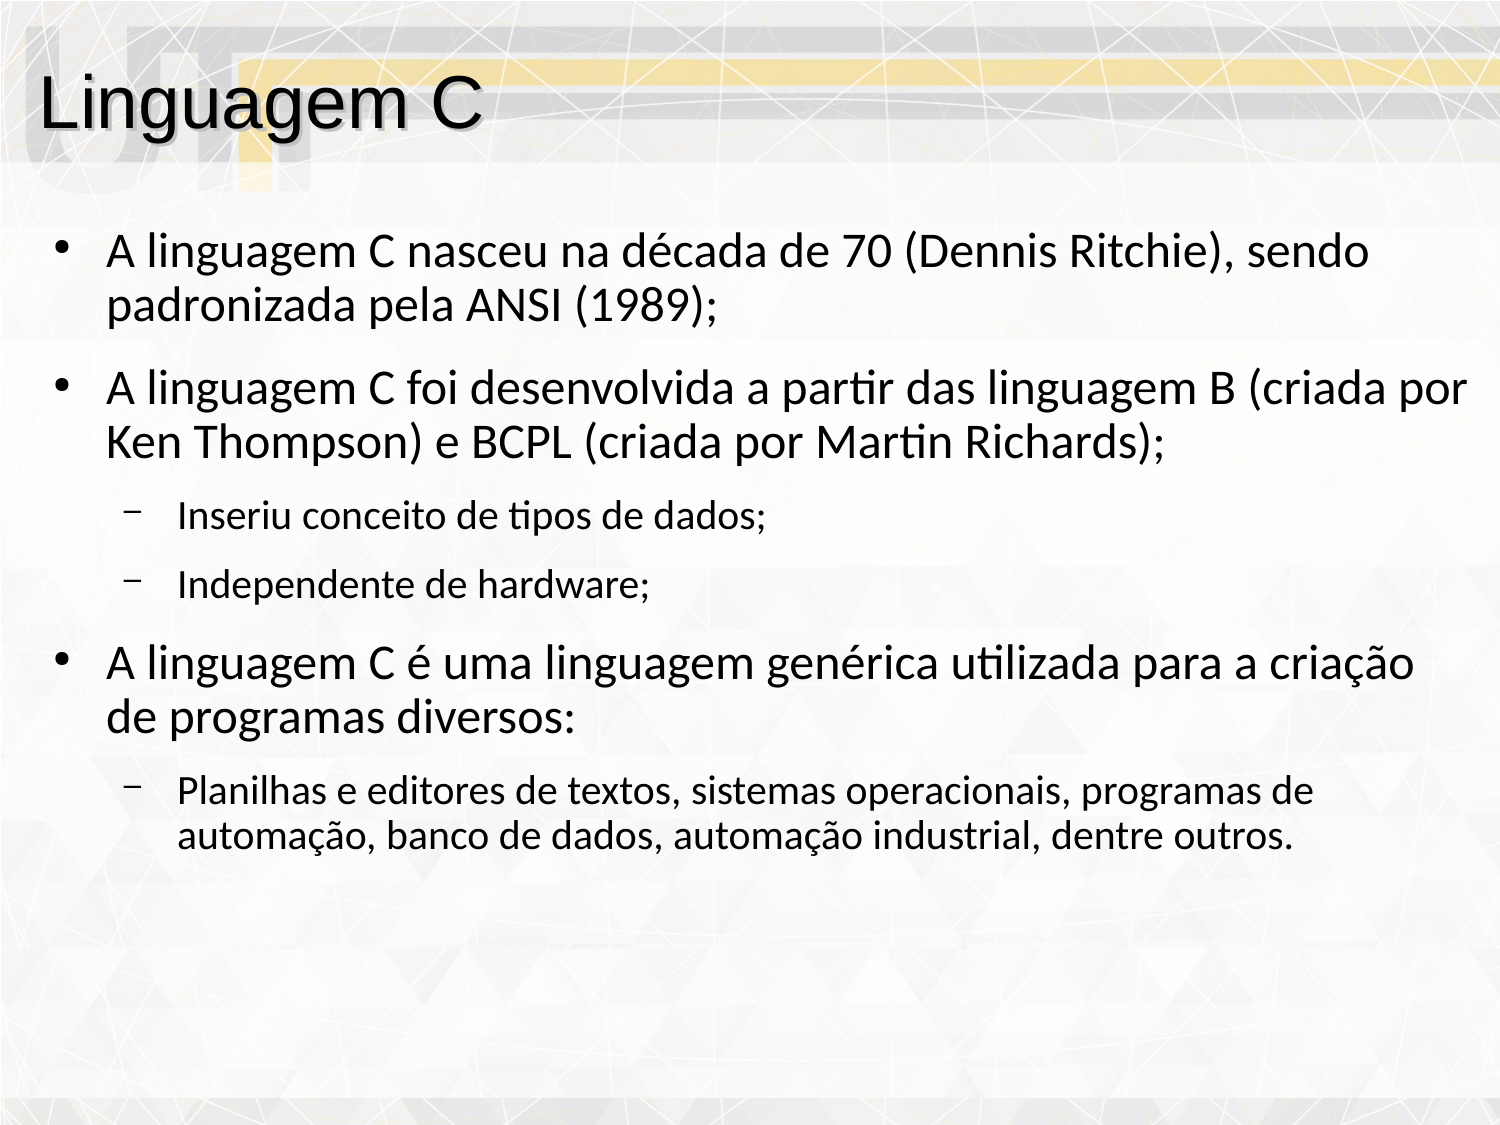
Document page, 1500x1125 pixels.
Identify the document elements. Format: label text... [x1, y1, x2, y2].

title Linguagem C [23, 18, 1489, 178]
list A linguagem C nasceu na década de 70 (Dennis Ritchie), sendo padronizada pela ANSI (1989); A linguagem C foi desenvolvida a partir das linguagem B (criada por Ken Thompson) e BCPL (criada por Martin Richards); Inseriu conceito de tipos de dados; Independente de hardware; A linguagem C é uma linguagem genérica utilizada para a criação de programas diversos: Planilhas e editores de textos, sistemas operacionais, programas de automação, banco de dados, automação industrial, dentre outros. [35, 224, 1477, 1087]
